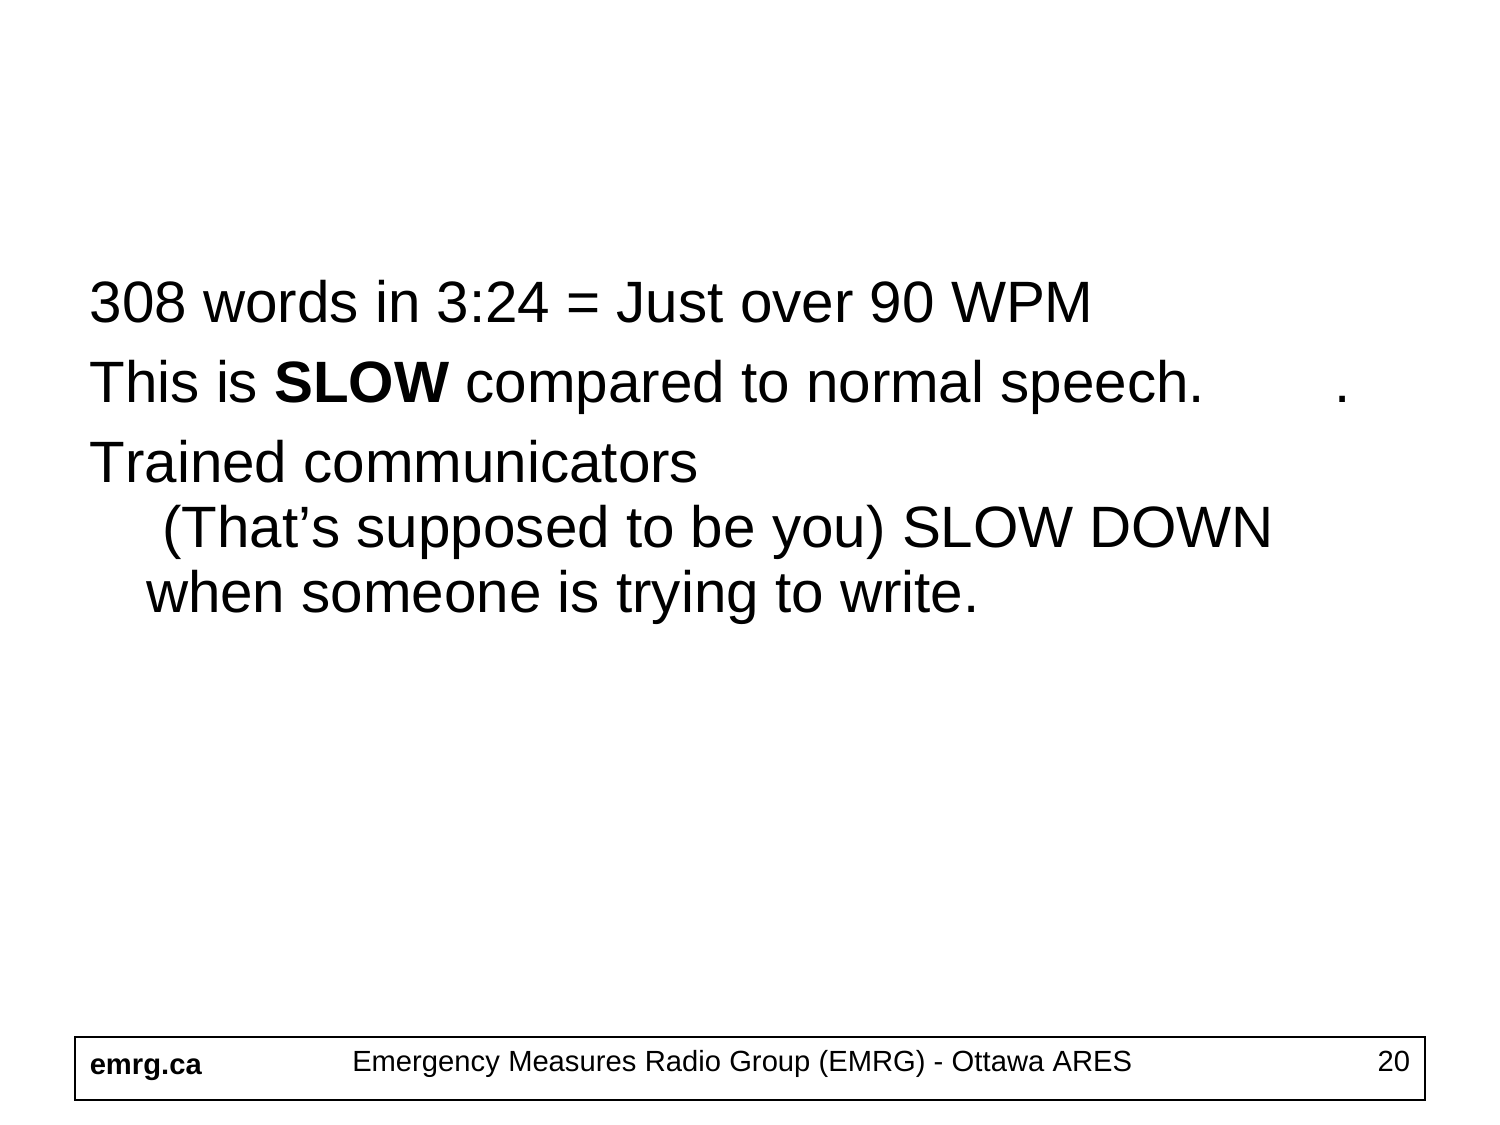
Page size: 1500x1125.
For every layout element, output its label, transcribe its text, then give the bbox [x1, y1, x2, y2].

list 308 words in 3:24 = Just over 90 WPM This is SLOW compared to normal speech. . Trained communicators (That’s supposed to be you) SLOW DOWN when someone is trying to write. [75, 262, 1426, 1006]
